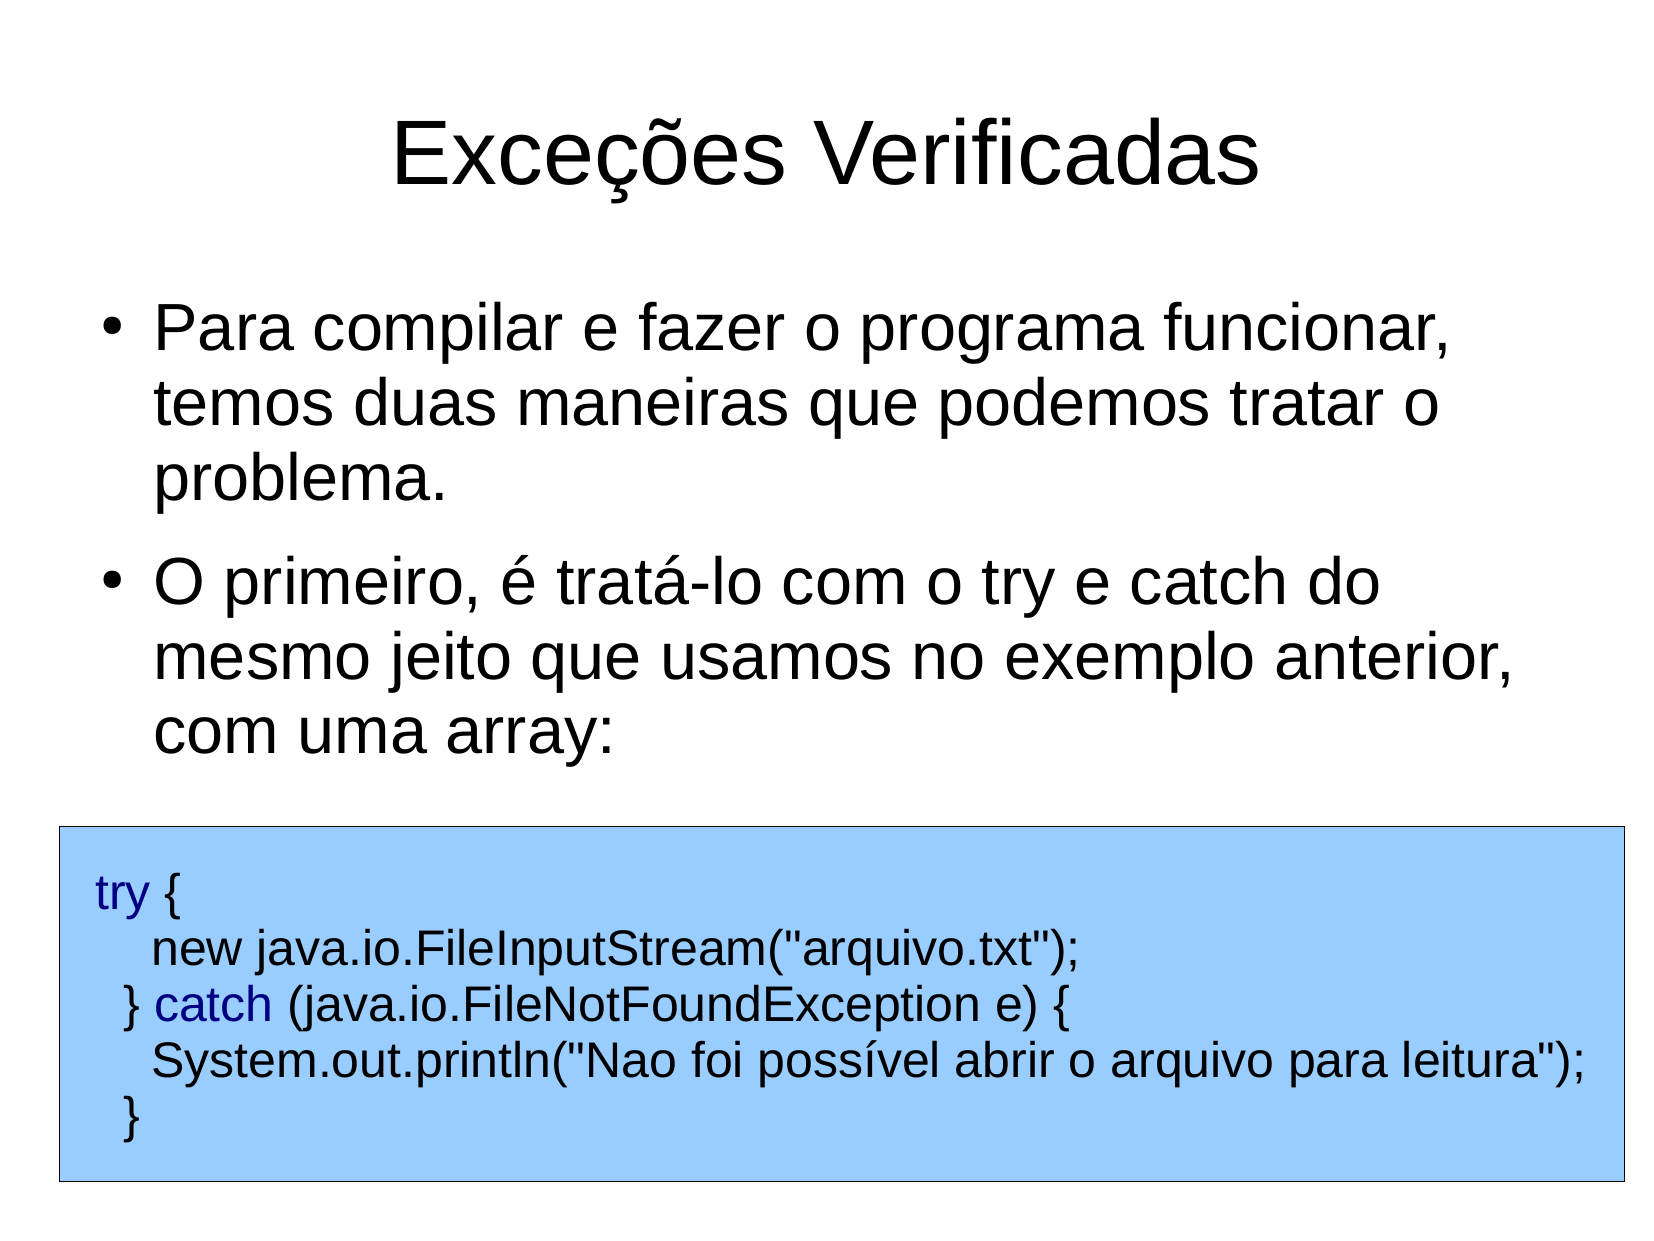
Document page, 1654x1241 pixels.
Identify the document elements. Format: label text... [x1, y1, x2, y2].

title Exceções Verificadas [82, 49, 1571, 257]
list Para compilar e fazer o programa funcionar, temos duas maneiras que podemos tratar o problema. O primeiro, é tratá-lo com o try e catch do mesmo jeito que usamos no exemplo anterior, com uma array: [82, 290, 1571, 826]
text_box try { new java.io.FileInputStream("arquivo.txt"); } catch (java.io.FileNotFoundException e) { System.out.println("Nao foi possível abrir o arquivo para leitura"); } [59, 826, 1625, 1182]
